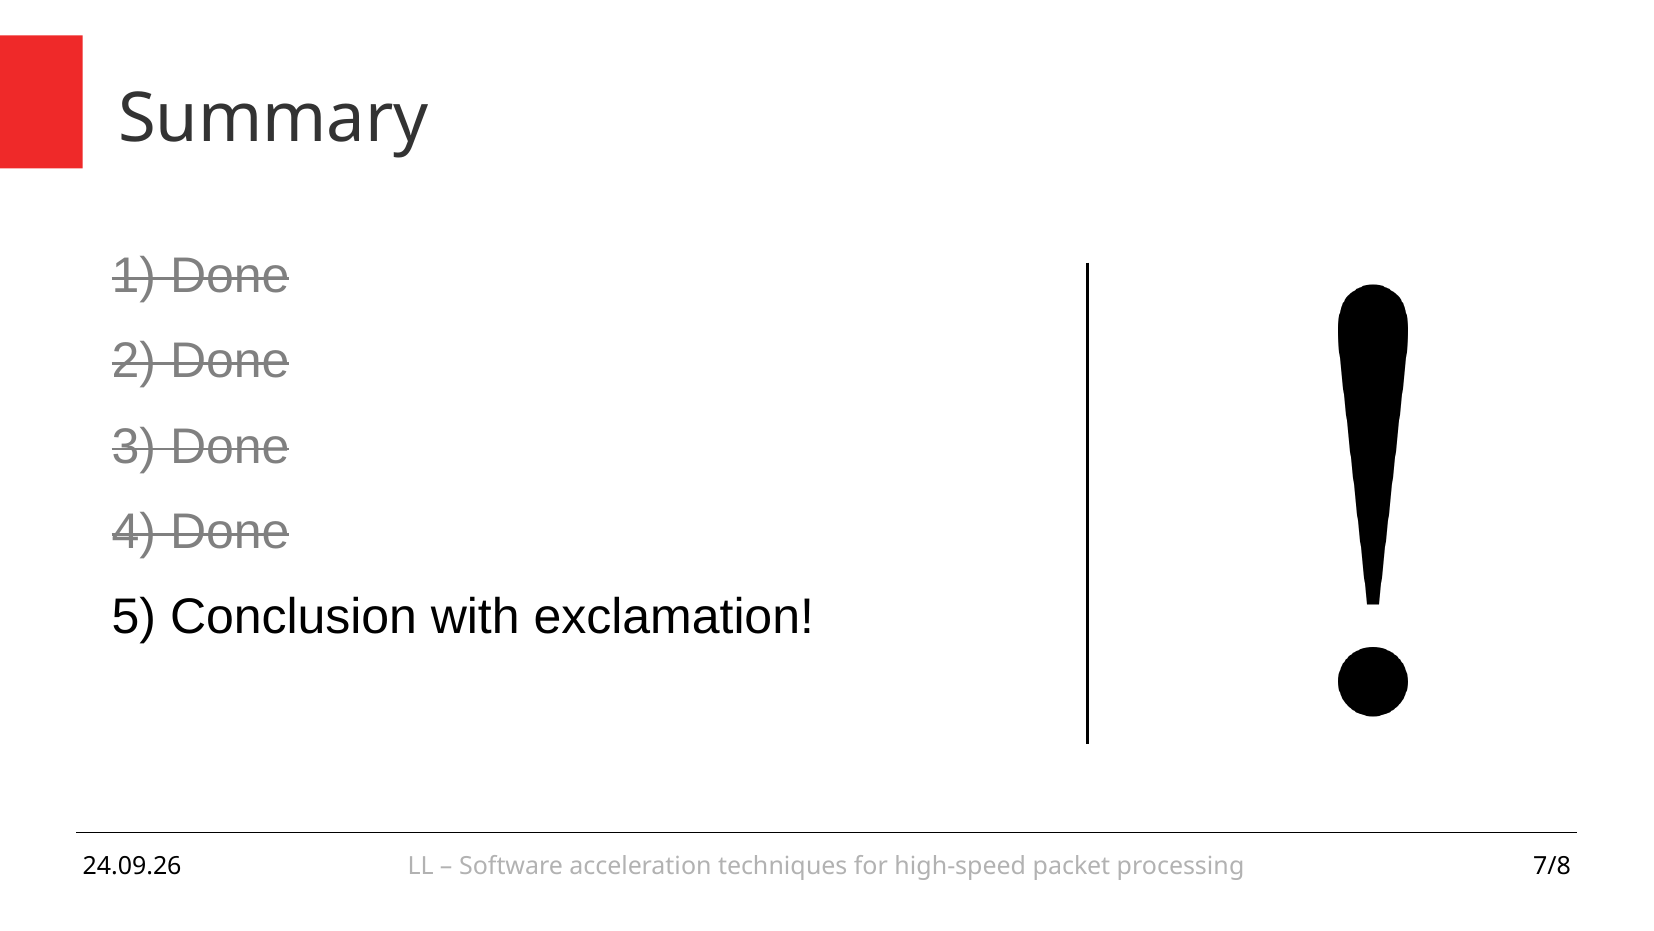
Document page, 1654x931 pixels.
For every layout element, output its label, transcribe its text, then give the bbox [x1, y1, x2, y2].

picture [1329, 279, 1417, 719]
text_box 1) Done 2) Done 3) Done 4) Done 5) Conclusion with exclamation! [96, 240, 1007, 736]
title Summary [118, 67, 1571, 162]
